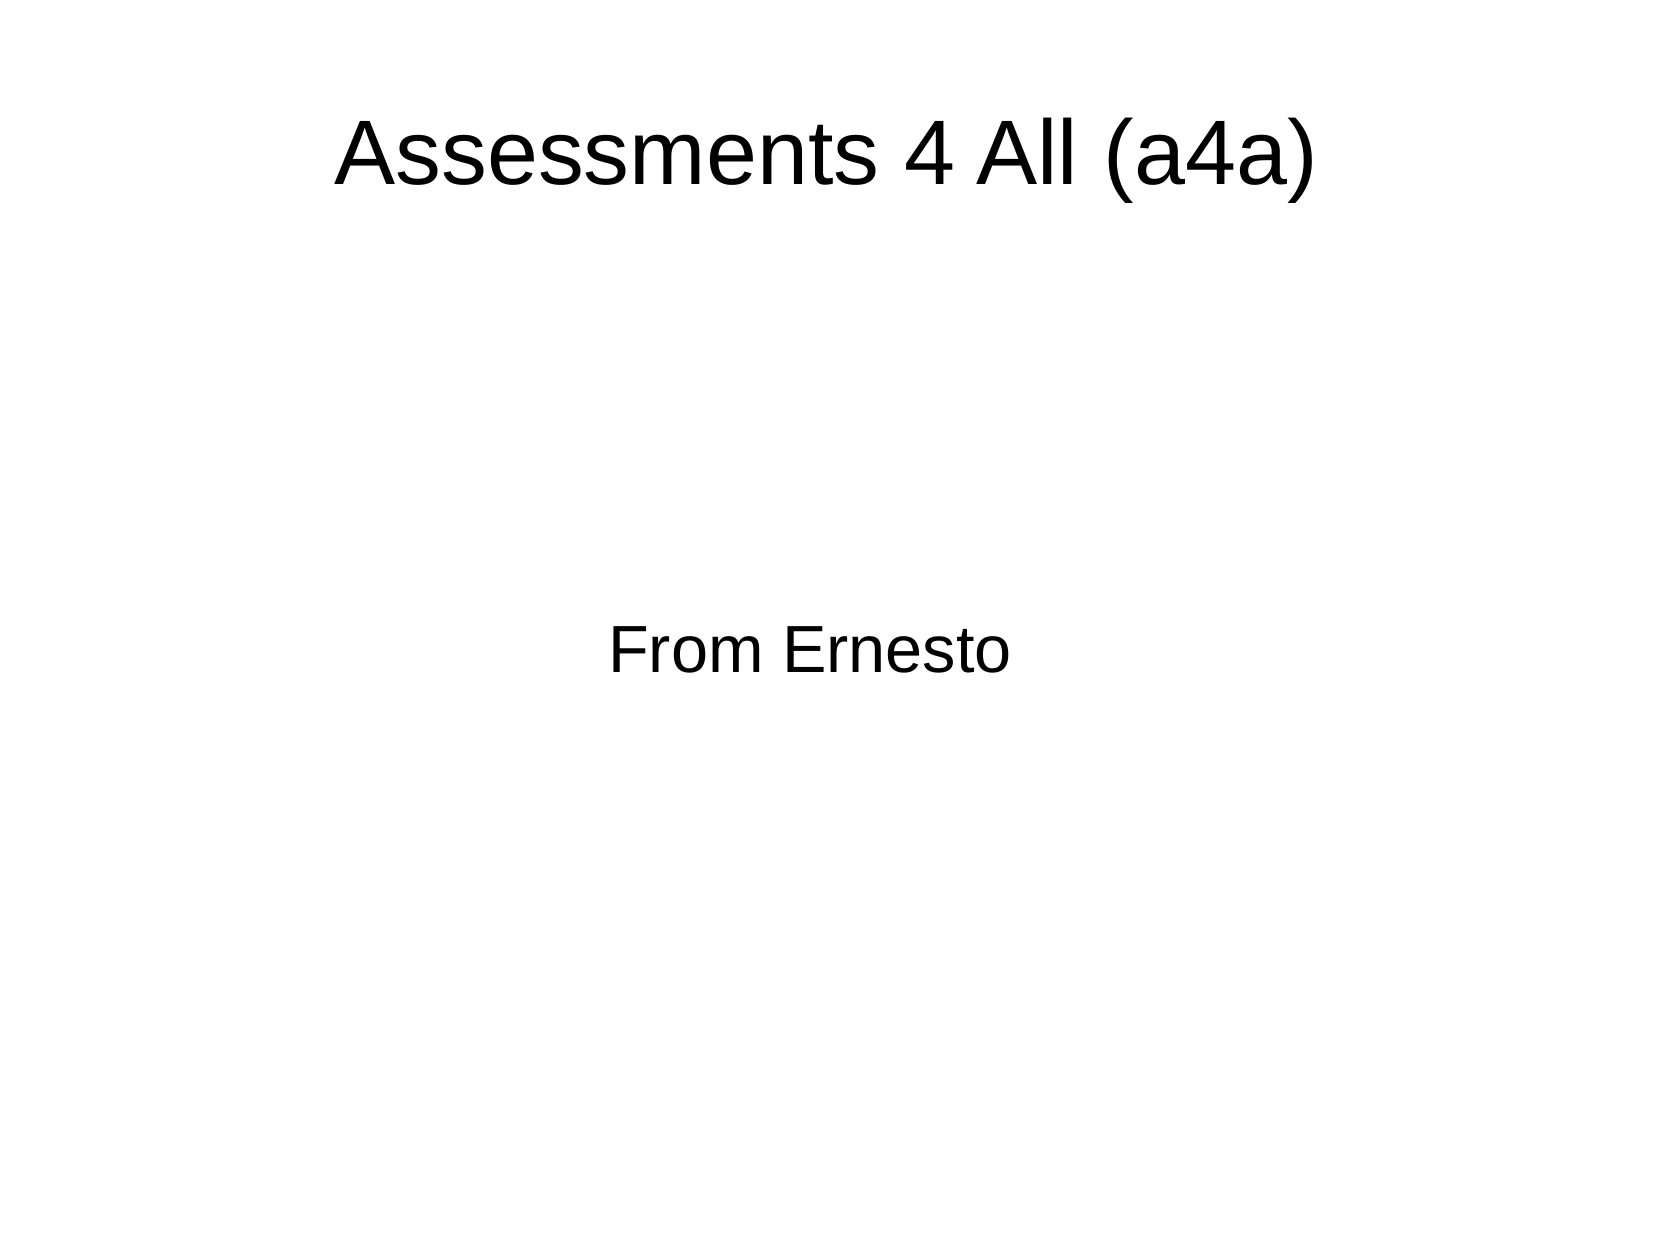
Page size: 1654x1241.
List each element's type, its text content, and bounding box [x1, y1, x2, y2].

subtitle From Ernesto [82, 290, 1538, 1010]
title Assessments 4 All (a4a) [82, 49, 1571, 257]
